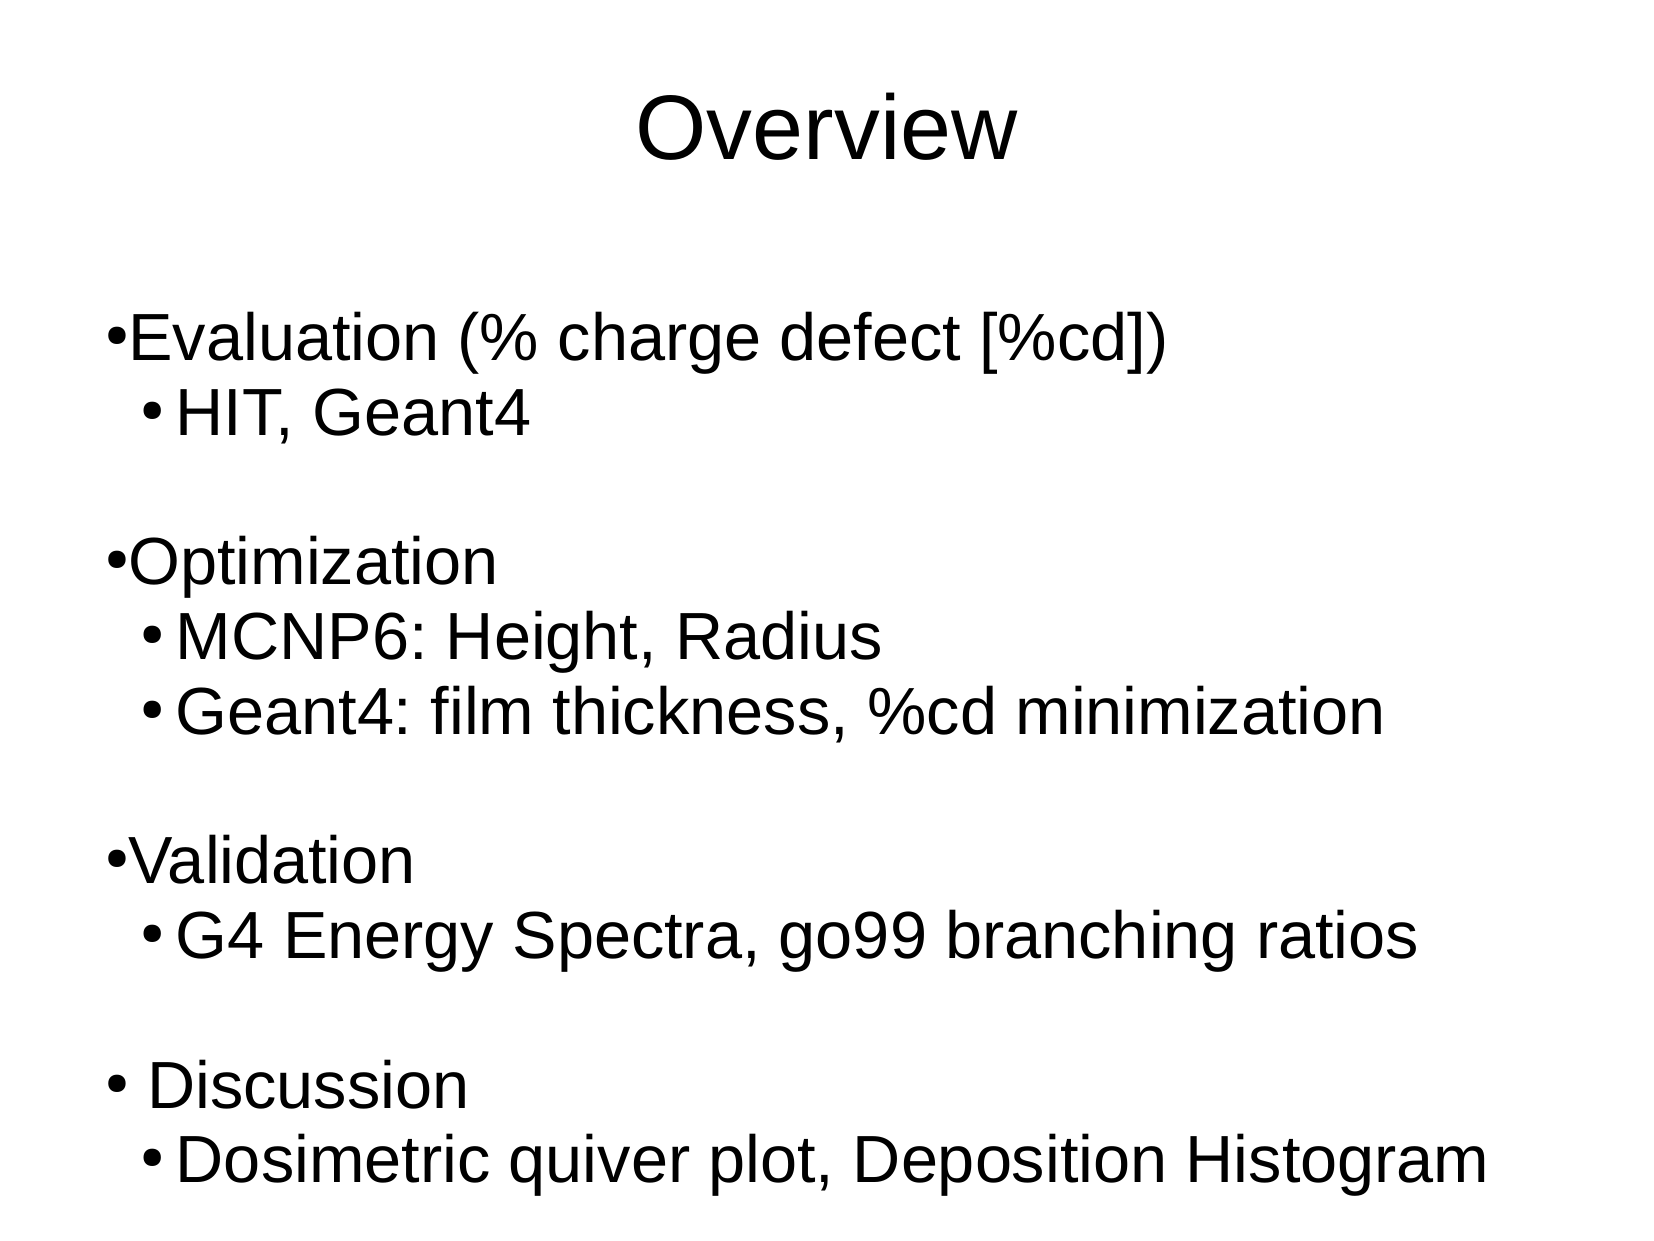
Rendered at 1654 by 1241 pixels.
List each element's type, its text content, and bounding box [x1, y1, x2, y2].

subtitle Evaluation (% charge defect [%cd]) HIT, Geant4 Optimization MCNP6: Height, Radius Geant4: film thickness, %cd minimization Validation G4 Energy Spectra, go99 branching ratios Discussion Dosimetric quiver plot, Deposition Histogram [104, 300, 1561, 1198]
title Overview [0, 0, 1654, 257]
